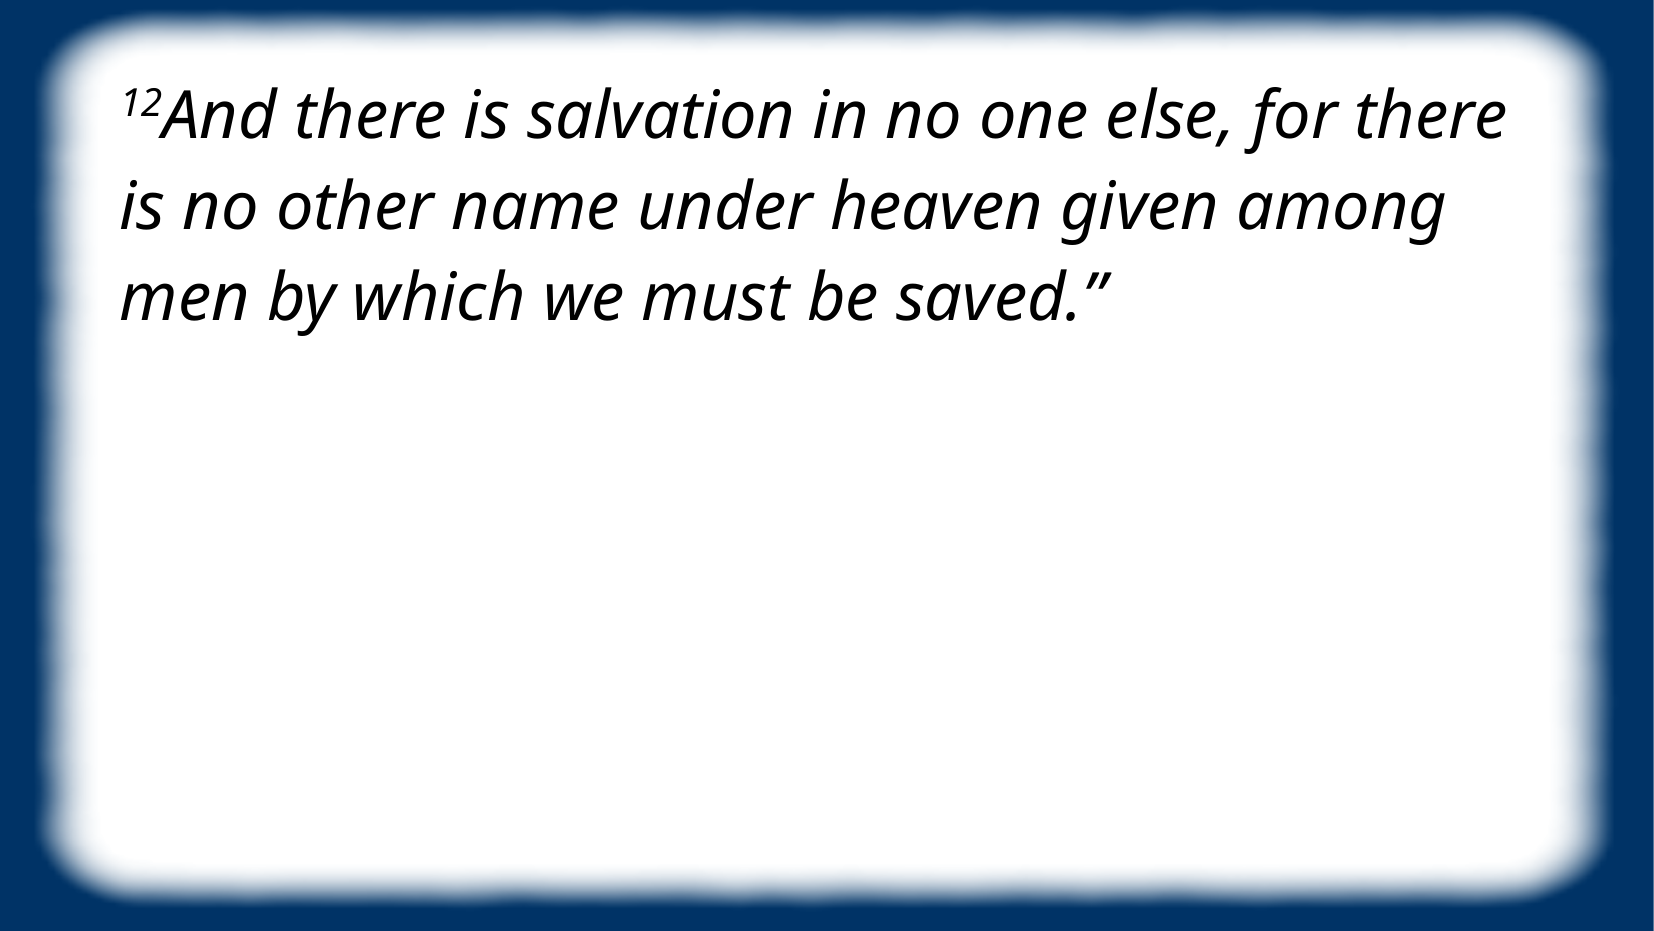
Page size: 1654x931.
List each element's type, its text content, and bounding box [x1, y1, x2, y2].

text_box 12And there is salvation in no one else, for there is no other name under heaven given among men by which we must be saved.” [105, 60, 1546, 361]
picture [0, 0, 1654, 931]
